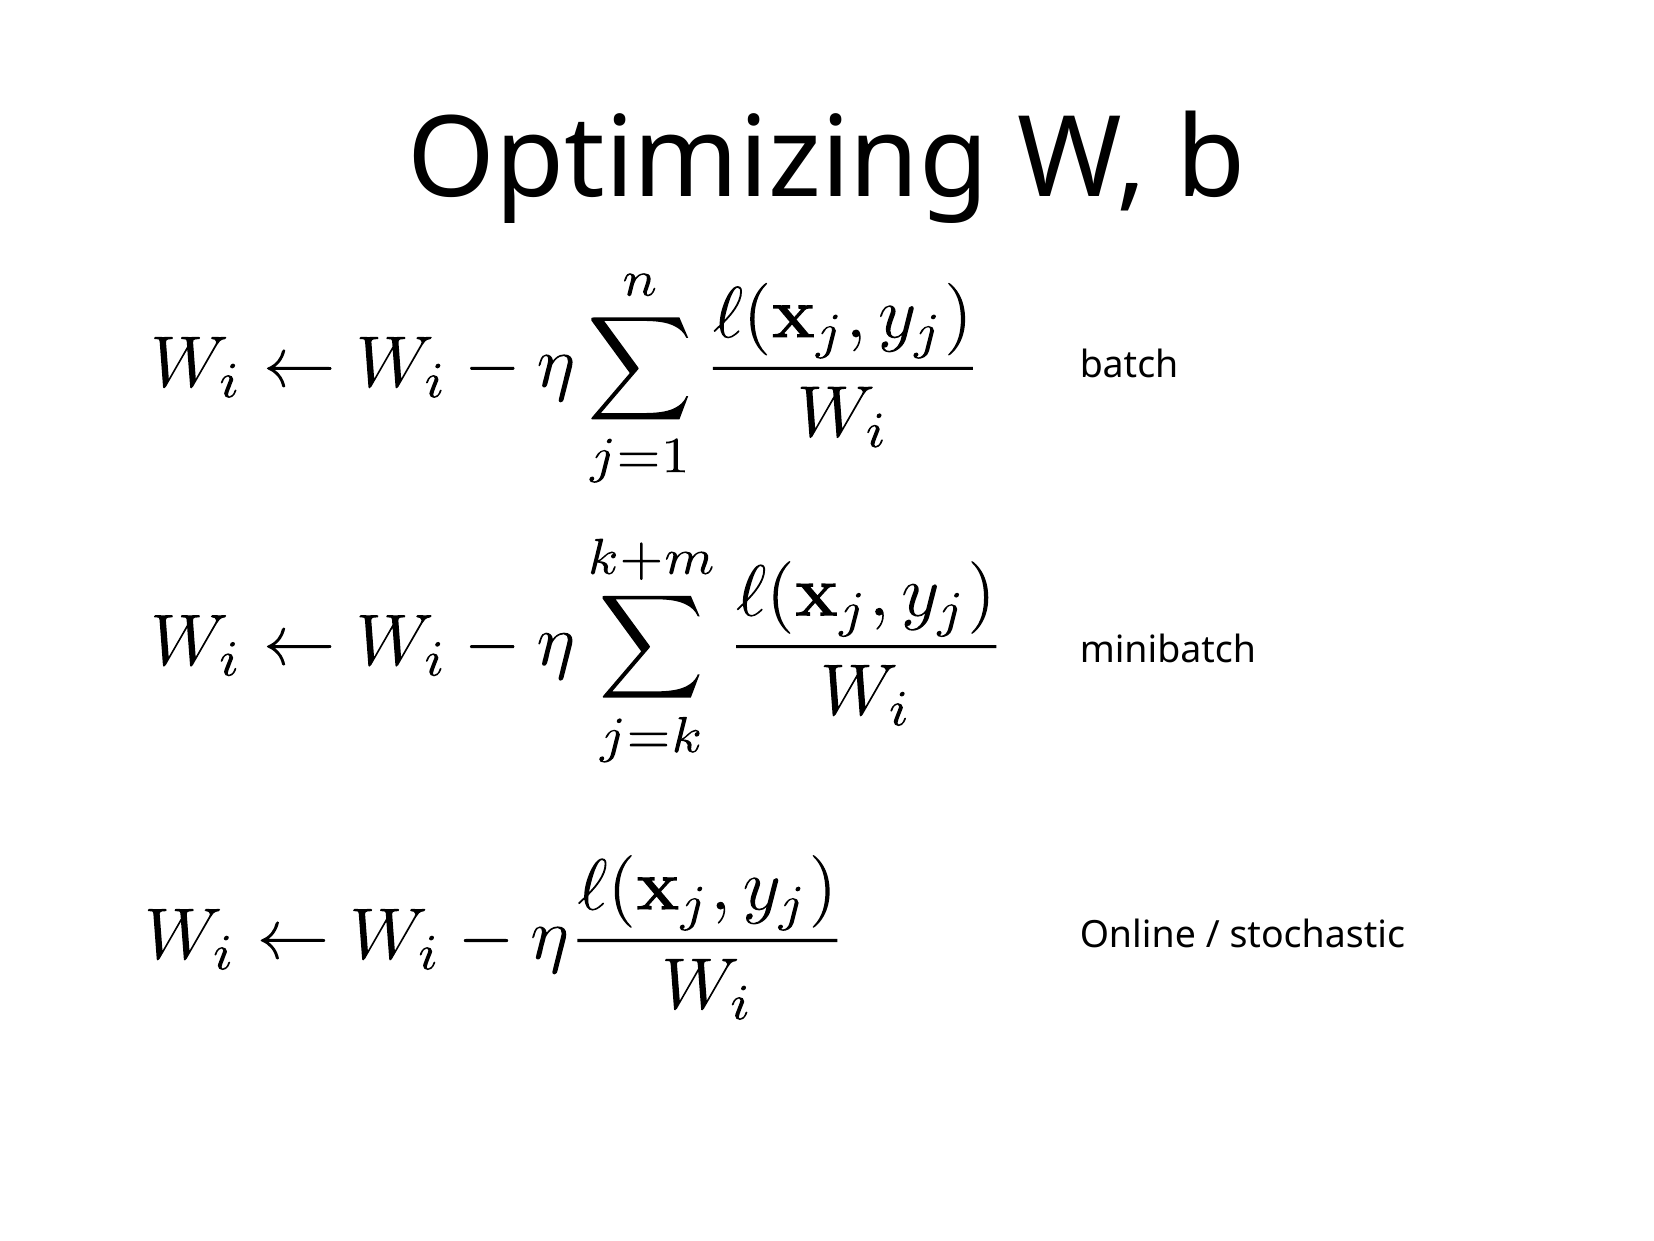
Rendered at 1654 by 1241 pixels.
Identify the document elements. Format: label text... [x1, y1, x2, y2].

text_box [150, 538, 997, 763]
text_box [143, 855, 838, 1021]
text_box Online / stochastic [1065, 900, 1426, 953]
text_box batch [1065, 330, 1591, 383]
title Optimizing W, b [82, 49, 1571, 257]
text_box [150, 273, 974, 483]
text_box minibatch [1065, 615, 1441, 668]
